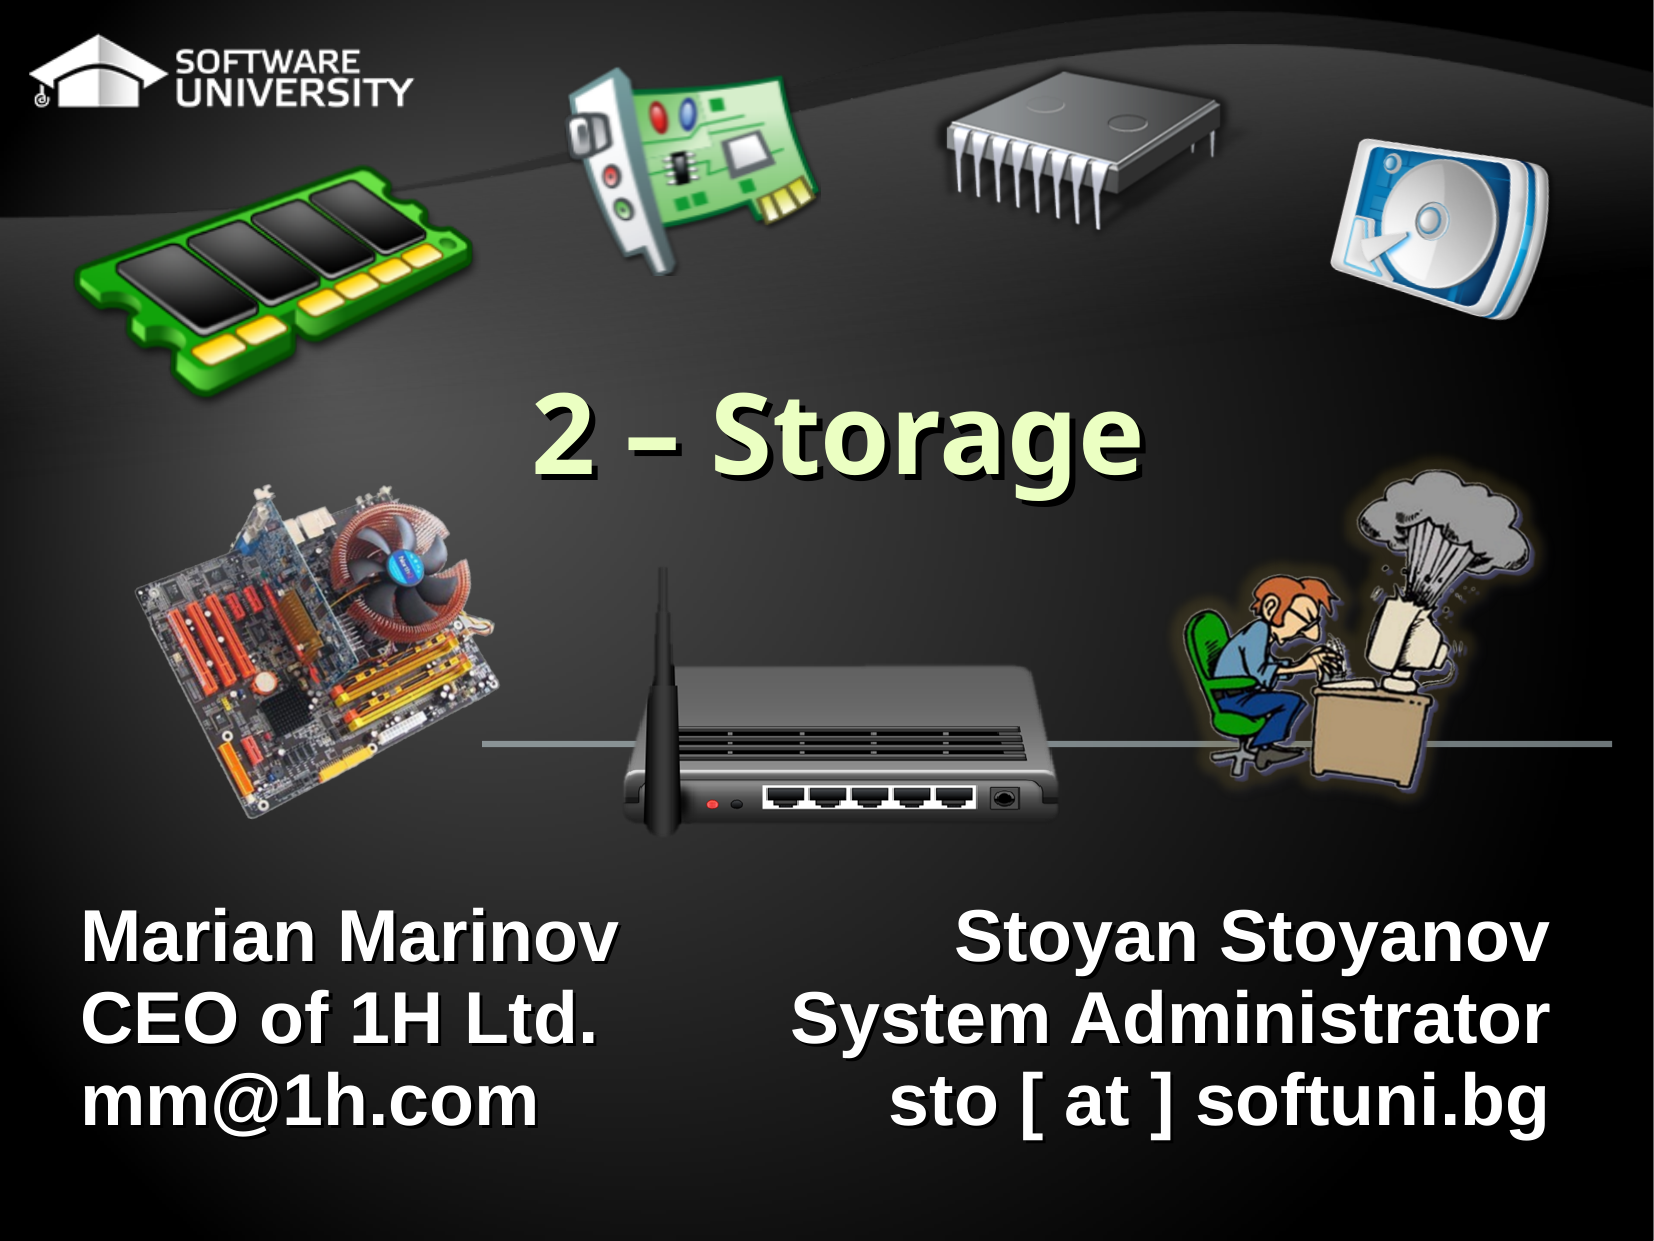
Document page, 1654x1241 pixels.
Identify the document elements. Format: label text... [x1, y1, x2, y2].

subtitle Marian Marinov CEO of 1H Ltd. mm@1h.com [80, 800, 687, 1236]
picture [0, 0, 1654, 1241]
text_box Stoyan Stoyanov System Administrator sto [ at ] softuni.bg [777, 800, 1552, 1236]
title 2 – Storage [94, 293, 1583, 569]
